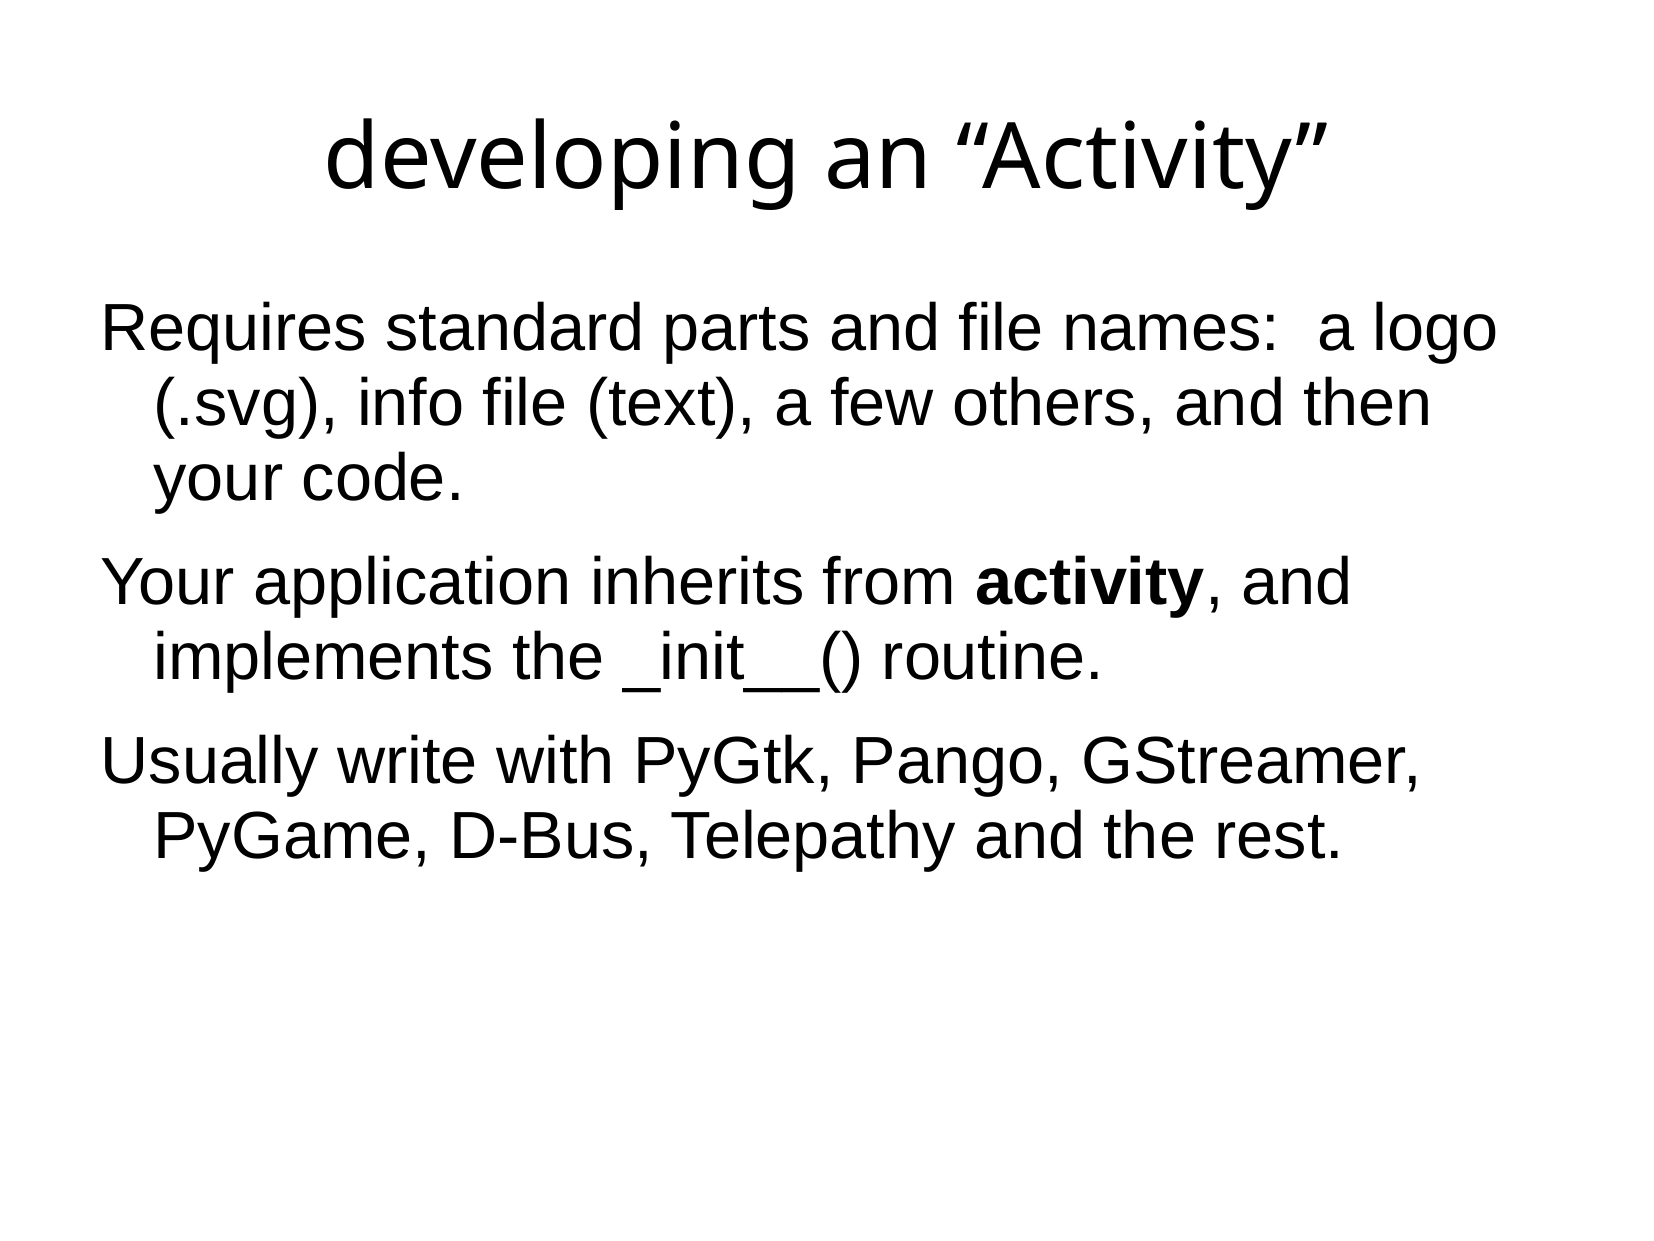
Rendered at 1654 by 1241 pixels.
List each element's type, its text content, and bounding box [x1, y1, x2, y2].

title developing an “Activity” [82, 56, 1571, 250]
list Requires standard parts and file names: a logo (.svg), info file (text), a few others, and then your code. Your application inherits from activity, and implements the _init__() routine. Usually write with PyGtk, Pango, GStreamer, PyGame, D-Bus, Telepathy and the rest. [82, 290, 1571, 1094]
